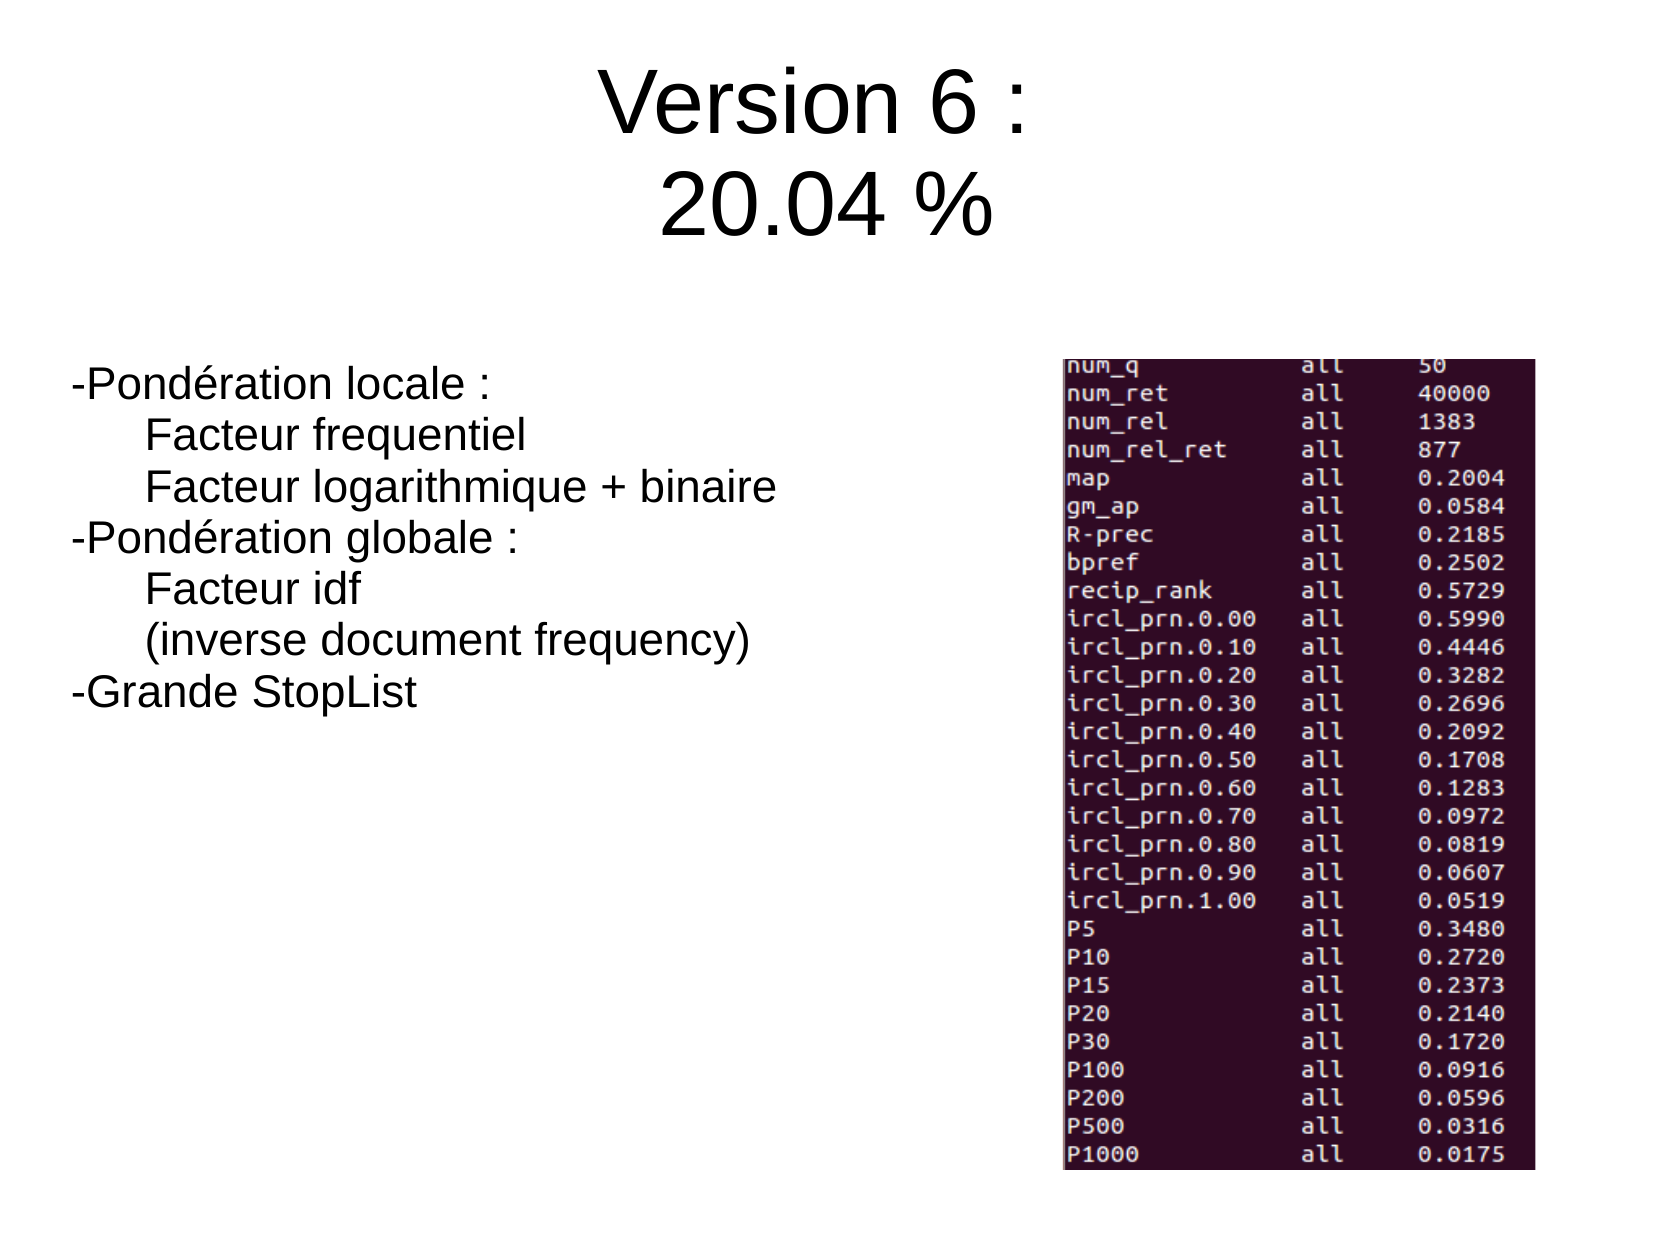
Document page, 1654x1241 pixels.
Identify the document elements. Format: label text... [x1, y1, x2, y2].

subtitle -Pondération locale : Facteur frequentiel Facteur logarithmique + binaire -Pondération globale : Facteur idf (inverse document frequency) -Grande StopList [70, 330, 1063, 745]
title Version 6 : 20.04 % [82, 49, 1571, 257]
picture [1062, 359, 1536, 1170]
